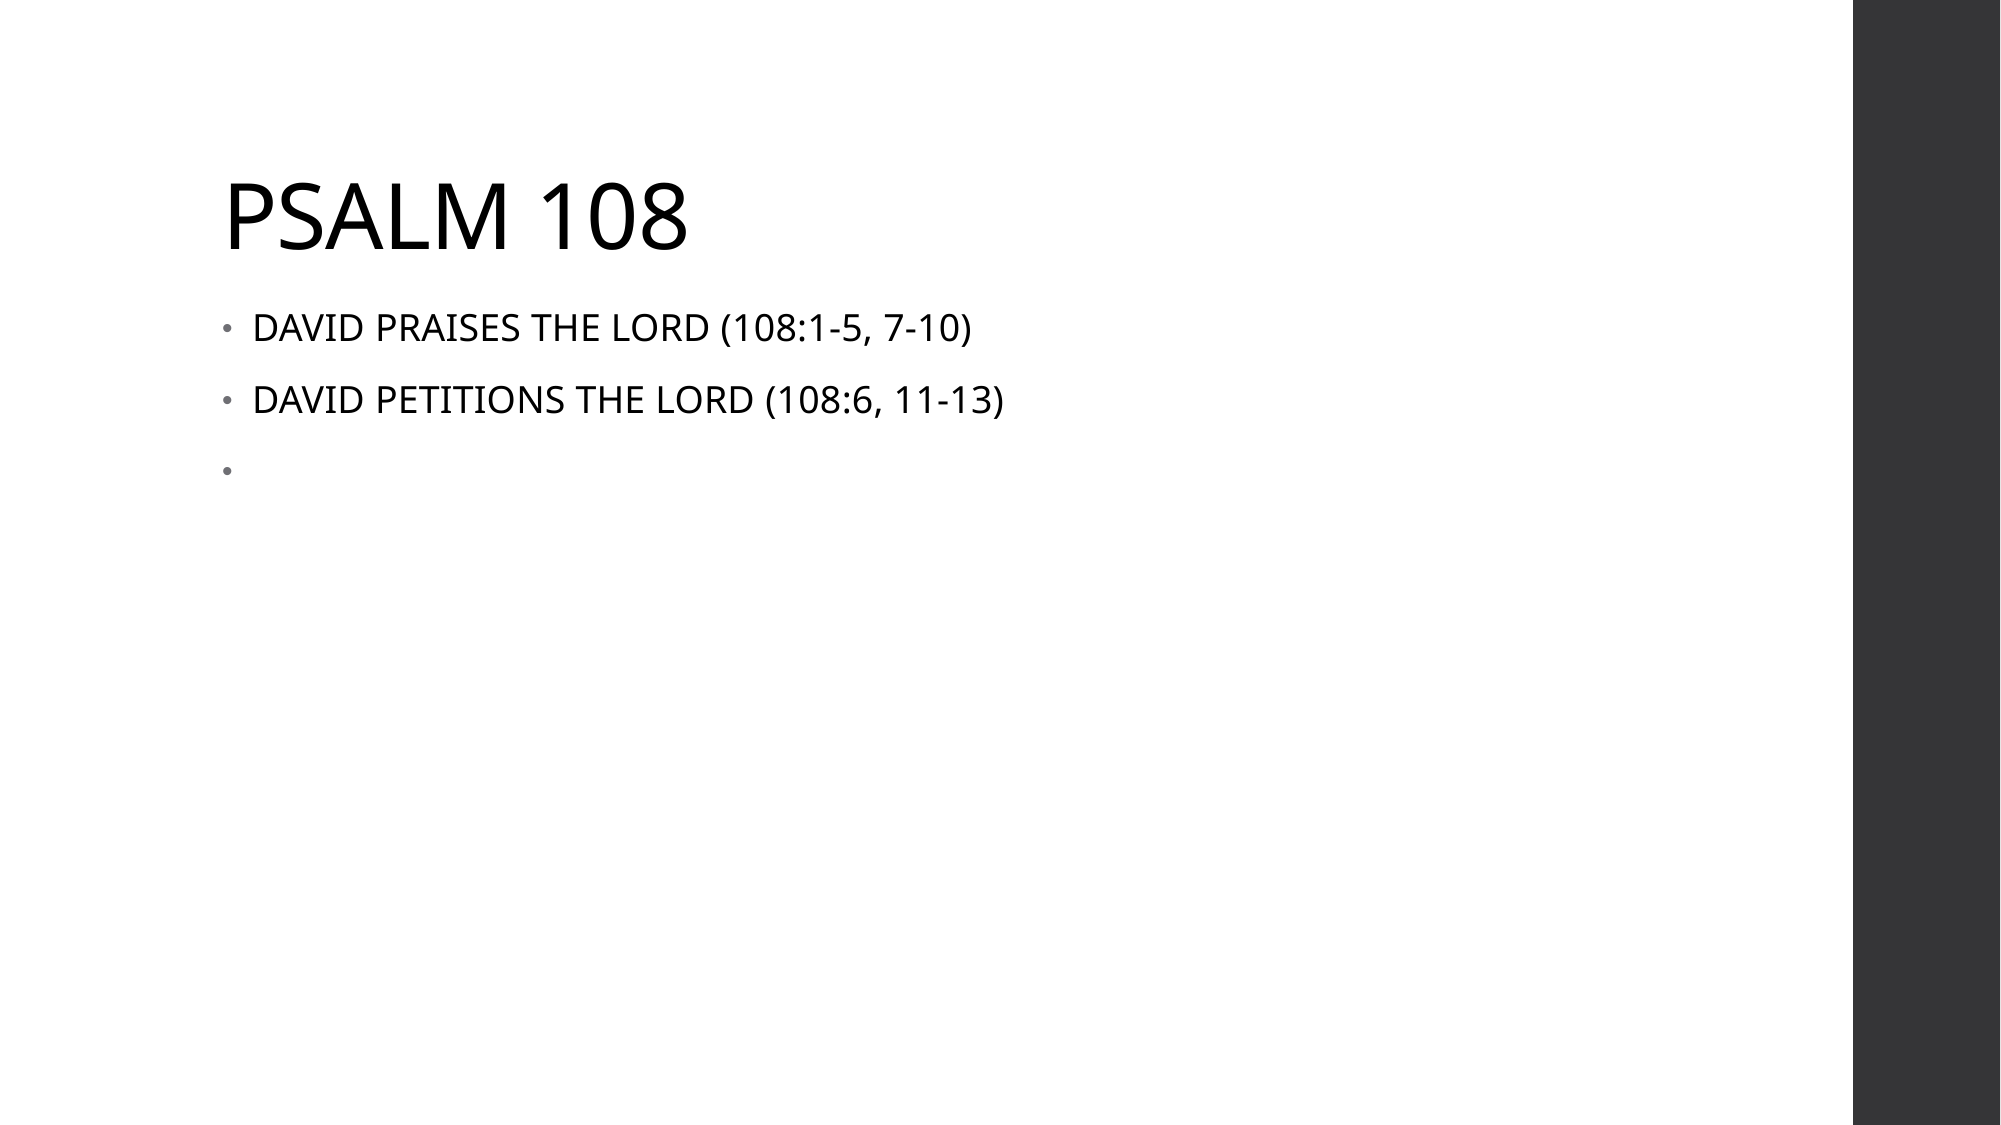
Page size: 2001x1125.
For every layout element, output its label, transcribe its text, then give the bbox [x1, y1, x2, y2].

list DAVID PRAISES THE LORD (108:1-5, 7-10) DAVID PETITIONS THE LORD (108:6, 11-13) [206, 299, 1617, 1014]
title PSALM 108 [206, 60, 1797, 278]
